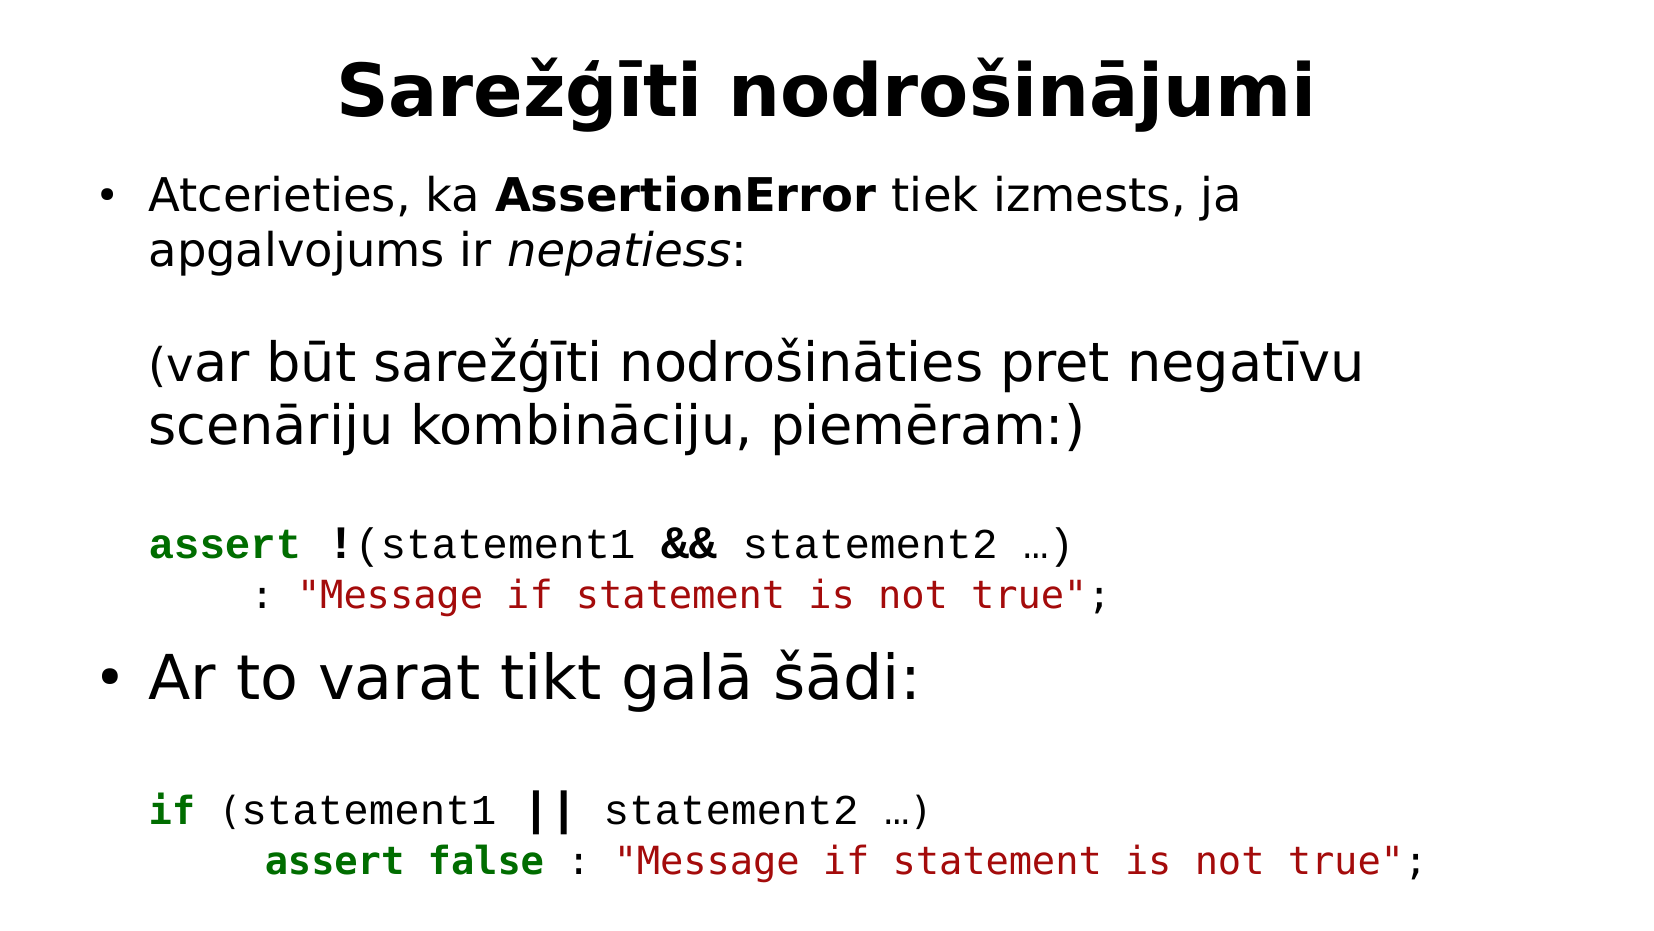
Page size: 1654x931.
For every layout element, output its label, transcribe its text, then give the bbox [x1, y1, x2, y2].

title Sarežģīti nodrošinājumi [82, 37, 1571, 147]
list Atcerieties, ka AssertionError tiek izmests, ja apgalvojums ir nepatiess: (var būt sarežģīti nodrošināties pret negatīvu scenāriju kombināciju, piemēram:) assert !(statement1 && statement2 …) : "Message if statement is not true"; Ar to varat tikt galā šādi: if (statement1 || statement2 …) assert false : "Message if statement is not true"; [82, 168, 1538, 889]
